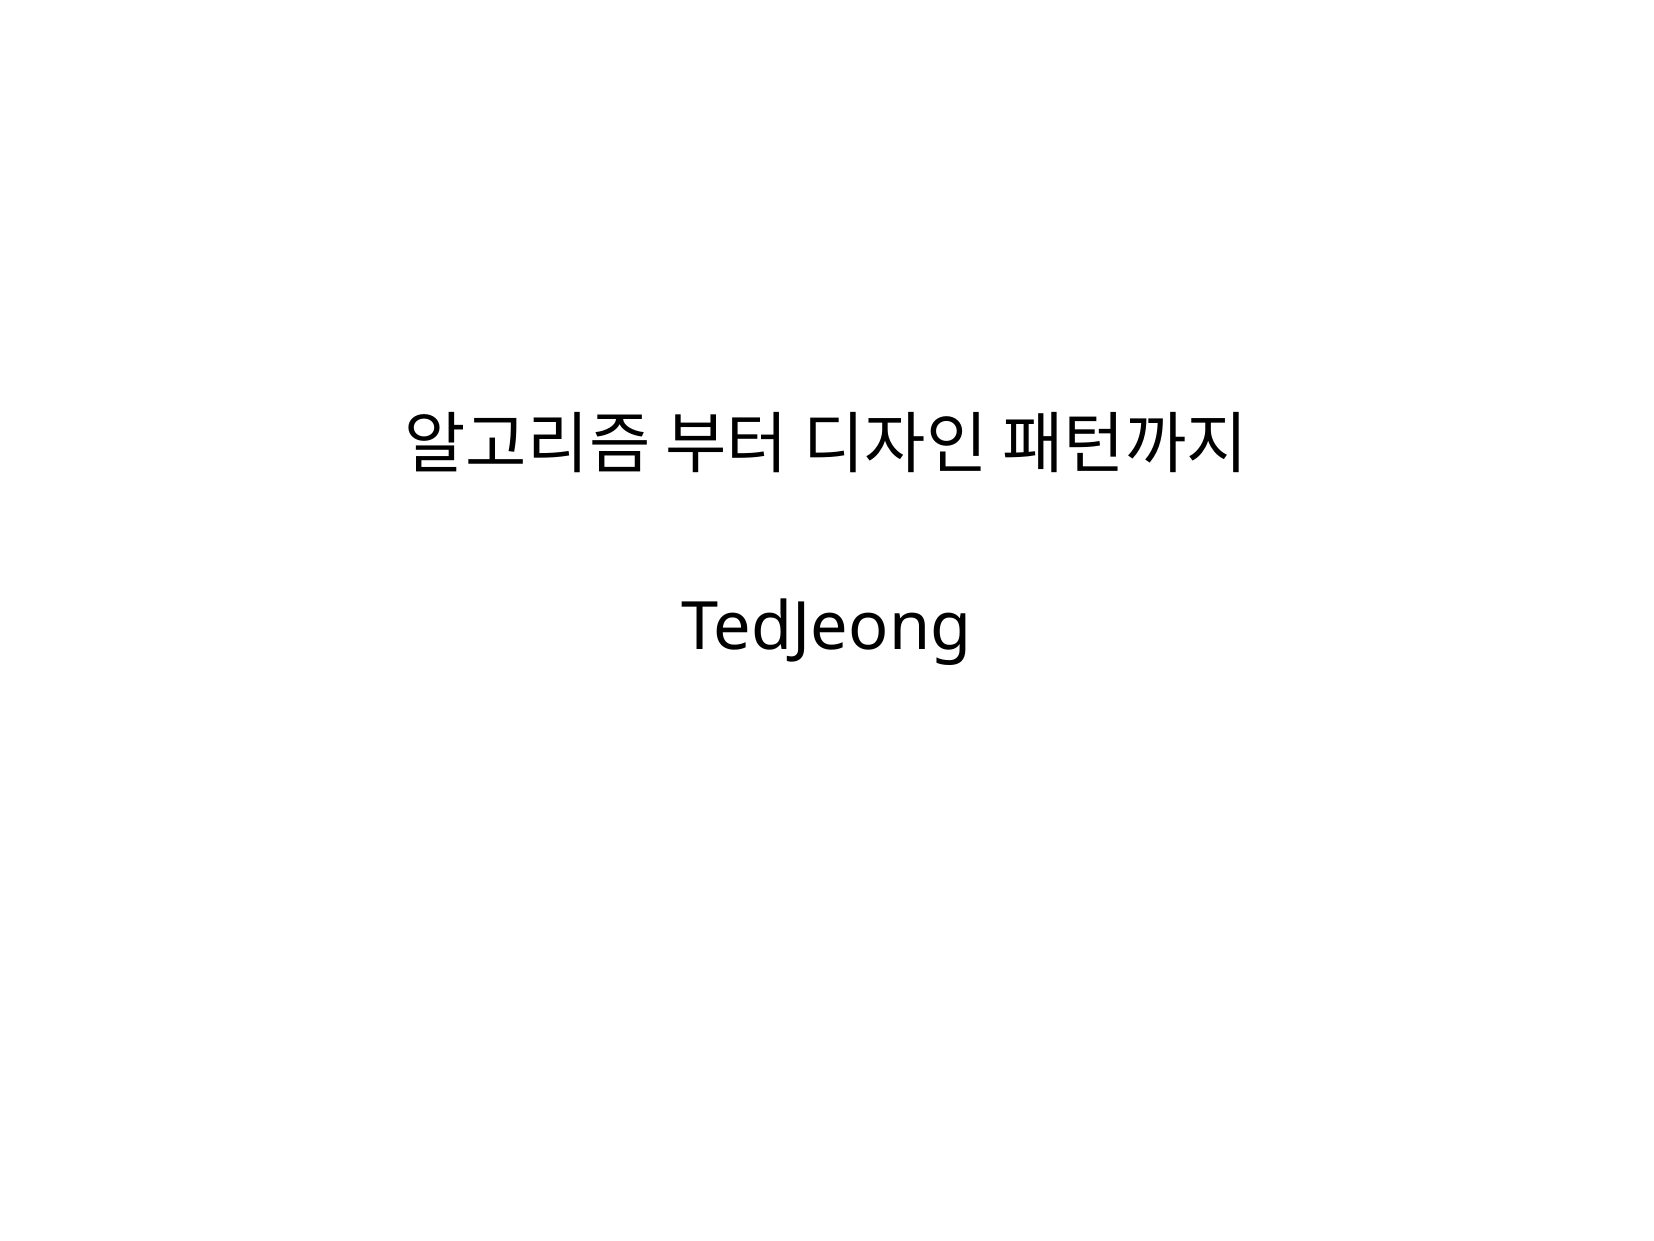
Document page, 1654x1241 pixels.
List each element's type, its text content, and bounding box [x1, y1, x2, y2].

subtitle 알고리즘 부터 디자인 패턴까지 TedJeong [82, 49, 1571, 1010]
